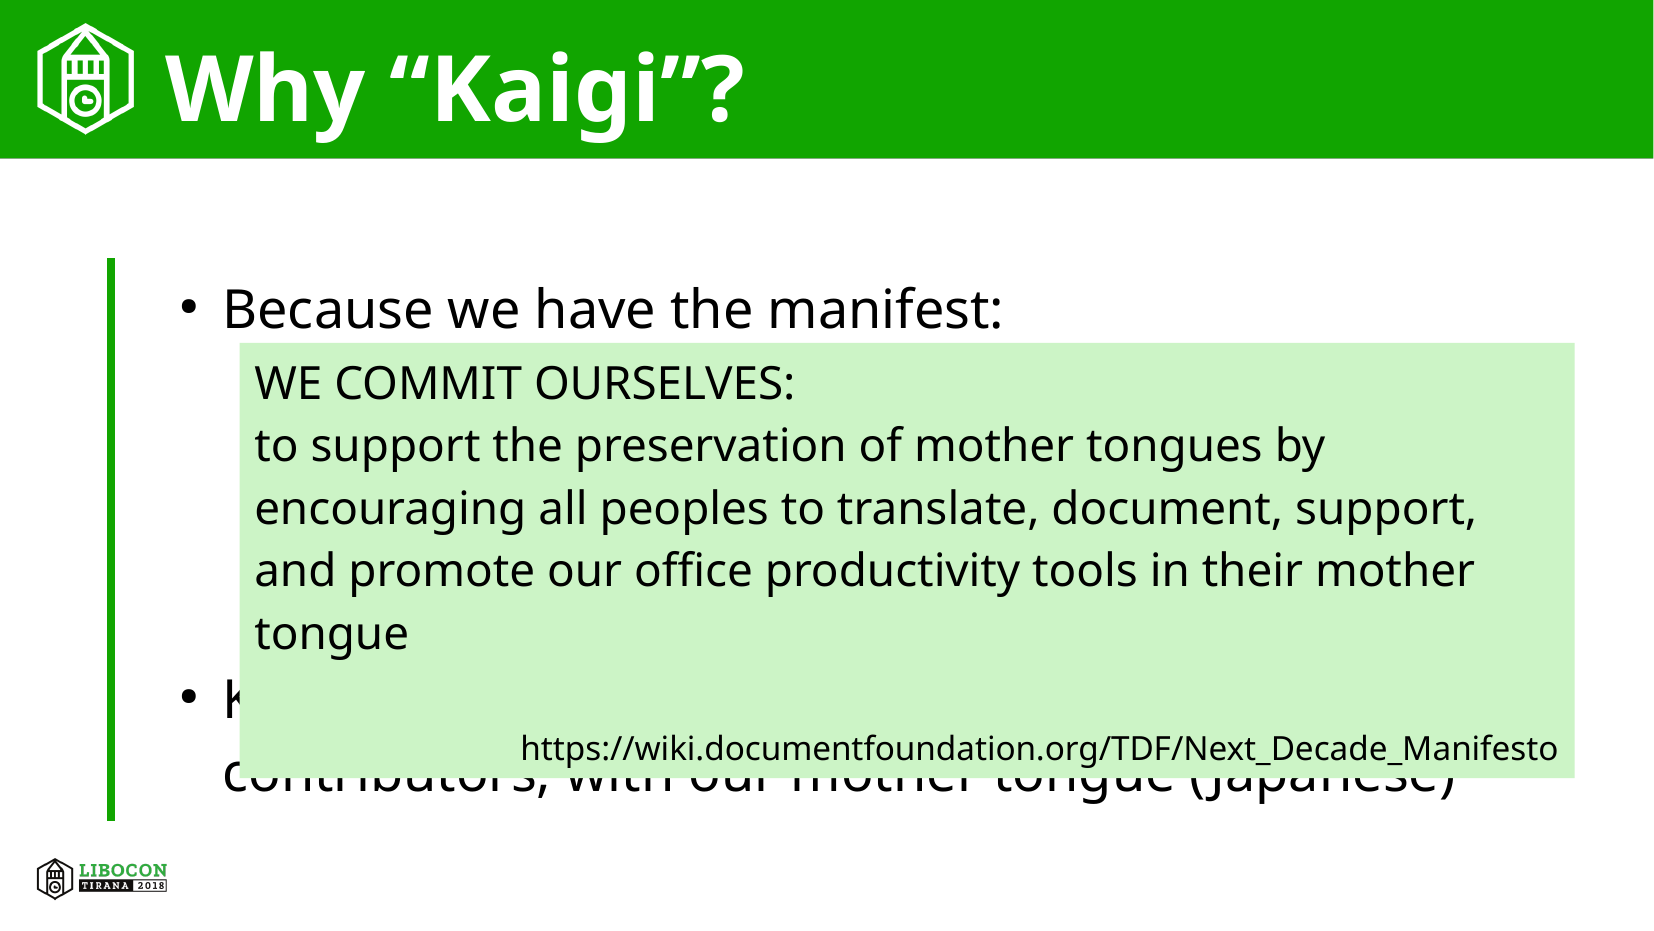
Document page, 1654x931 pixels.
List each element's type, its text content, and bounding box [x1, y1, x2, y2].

picture [0, 0, 1654, 930]
title Why “Kaigi”? [165, 31, 1571, 142]
text_box WE COMMIT OURSELVES: to support the preservation of mother tongues by encouraging all peoples to translate, document, support, and promote our office productivity tools in their mother tongue https://wiki.documentfoundation.org/TDF/Next_Decade_Manifesto [239, 342, 1575, 673]
list Because we have the manifest: Kaigi aims “encouraging all people,” not only contributors, with our mother tongue (Japanese) [165, 270, 1571, 811]
